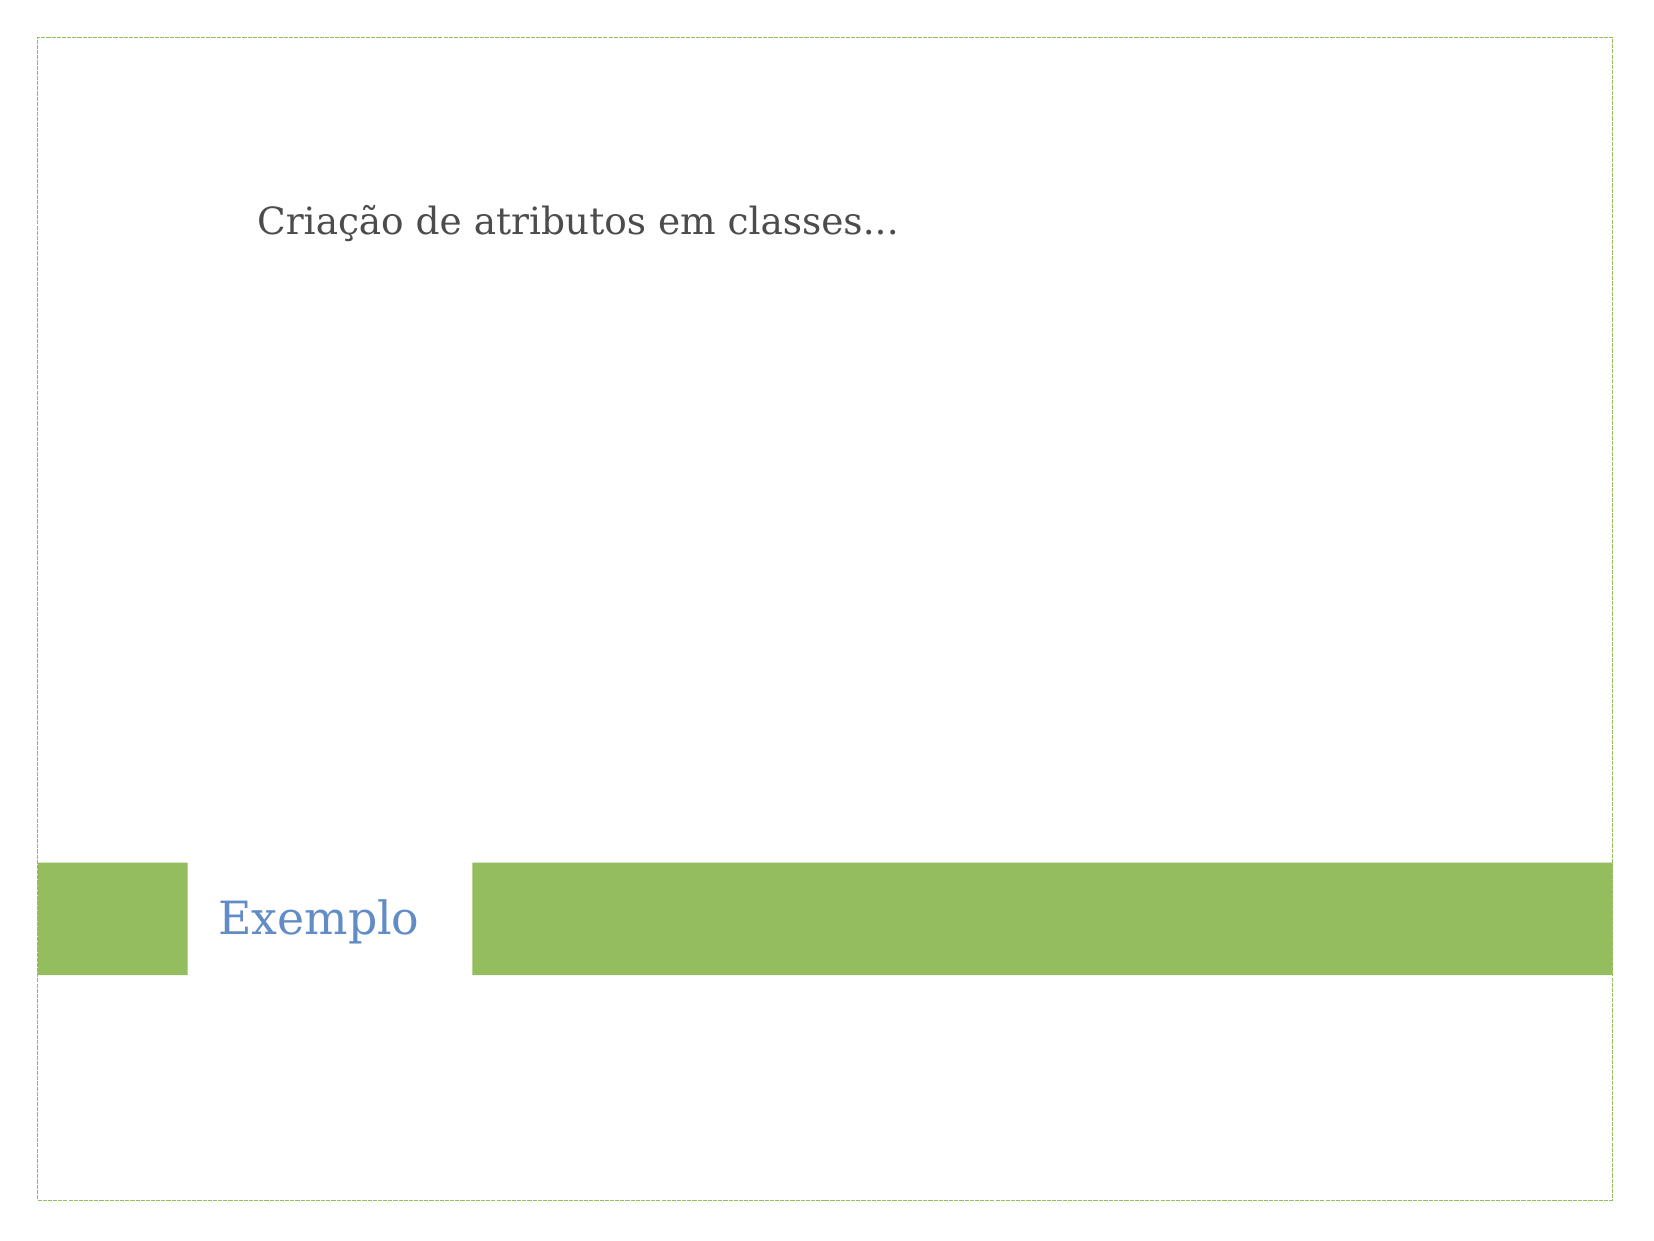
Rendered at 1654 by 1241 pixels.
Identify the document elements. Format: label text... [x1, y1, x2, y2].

text_box Criação de atributos em classes... [230, 171, 1412, 697]
text_box [472, 862, 1613, 976]
text_box [37, 862, 188, 976]
text_box Exemplo [203, 884, 435, 953]
